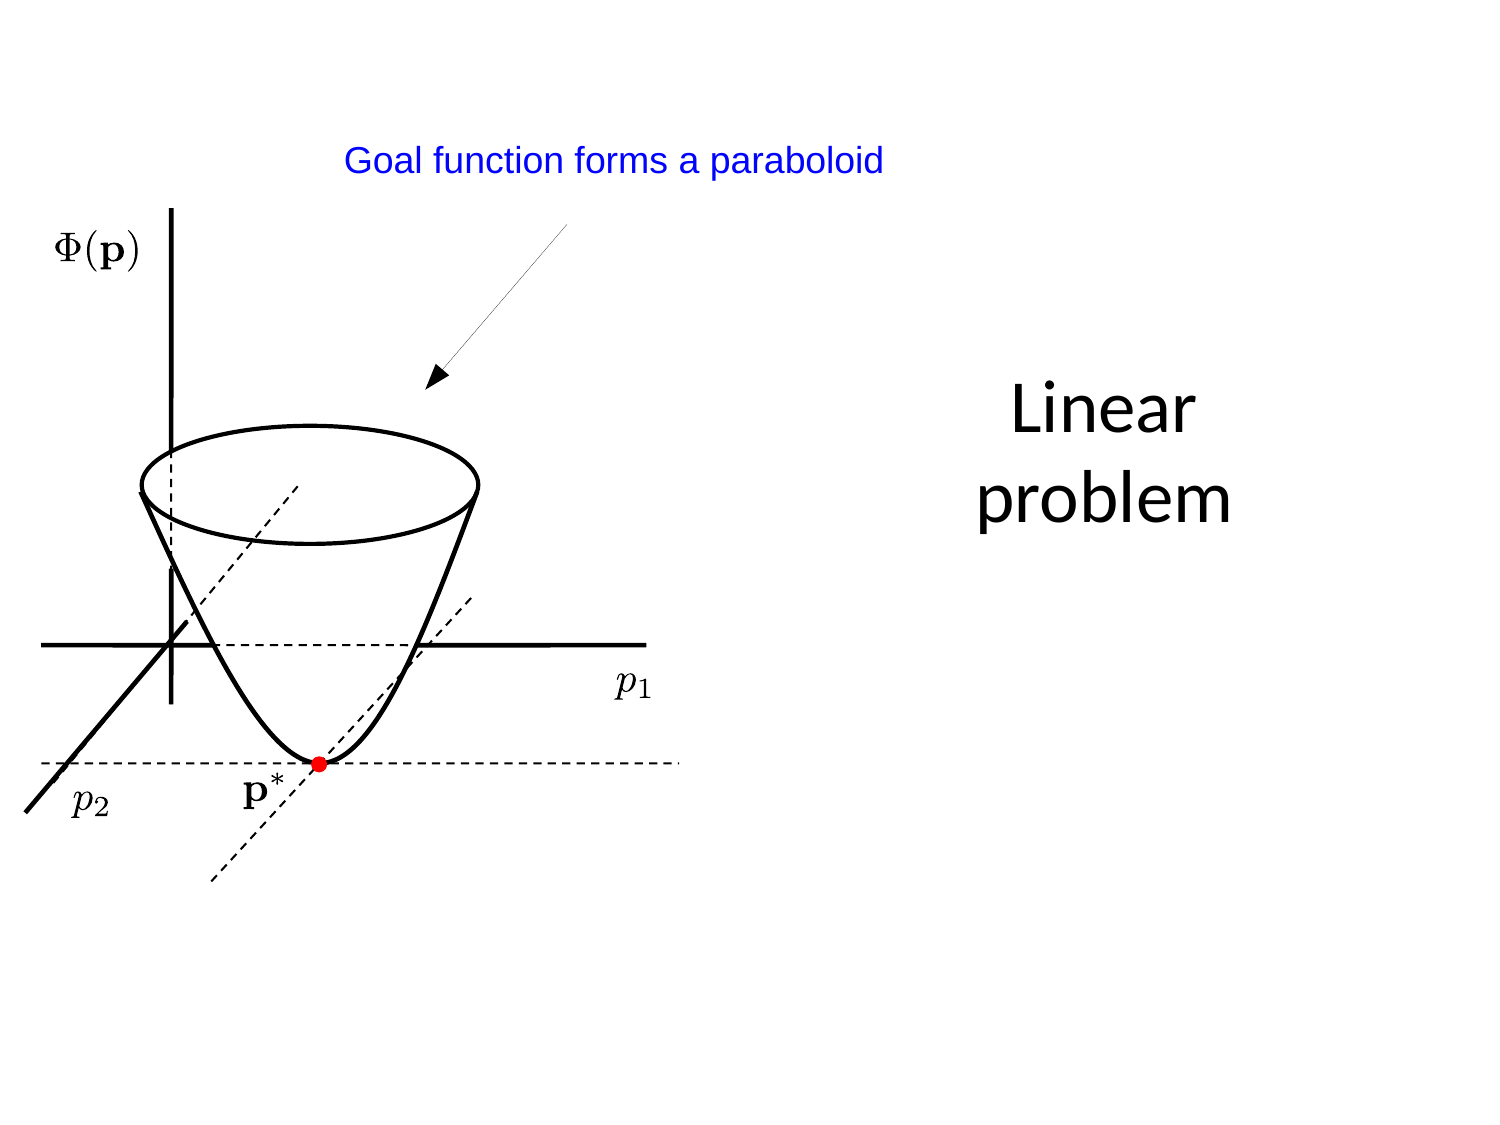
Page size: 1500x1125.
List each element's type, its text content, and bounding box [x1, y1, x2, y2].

text_box Goal function forms a paraboloid [295, 132, 934, 189]
text_box [52, 230, 142, 272]
text_box [242, 772, 286, 810]
text_box [614, 673, 654, 700]
text_box [313, 758, 326, 771]
text_box [70, 791, 110, 818]
text_box Linear problem [809, 349, 1400, 545]
